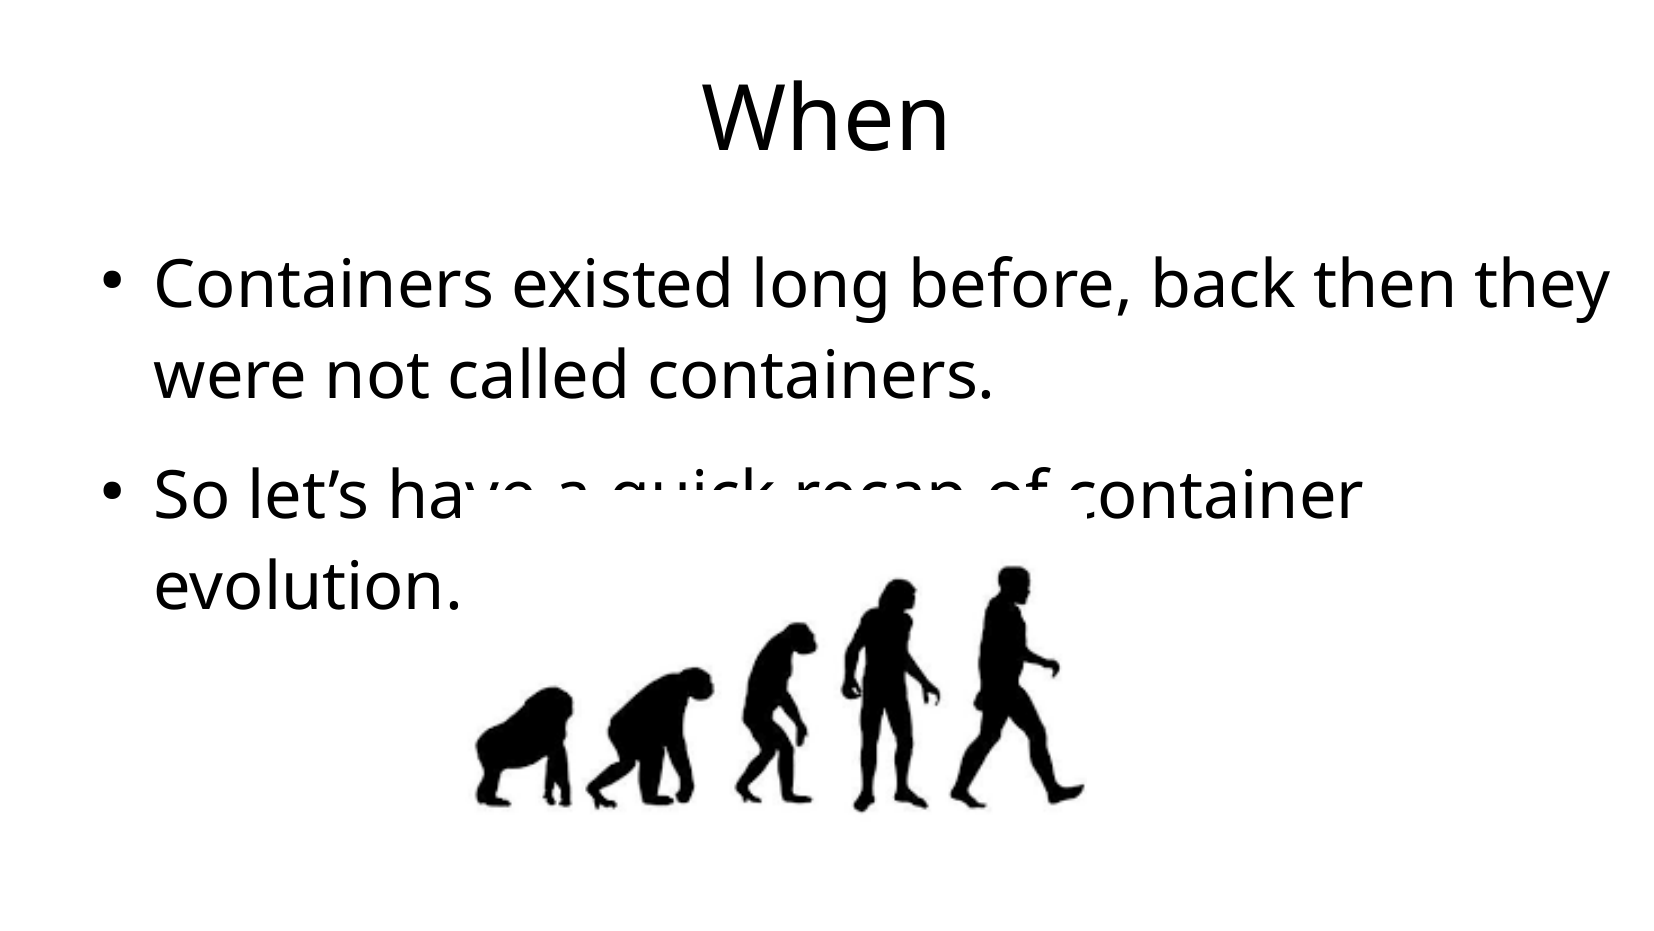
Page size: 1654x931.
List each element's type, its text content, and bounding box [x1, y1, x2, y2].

title When [82, 37, 1571, 193]
list Containers existed long before, back then they were not called containers. So let’s have a quick recap of container evolution. [82, 236, 1630, 776]
picture [460, 490, 1087, 898]
